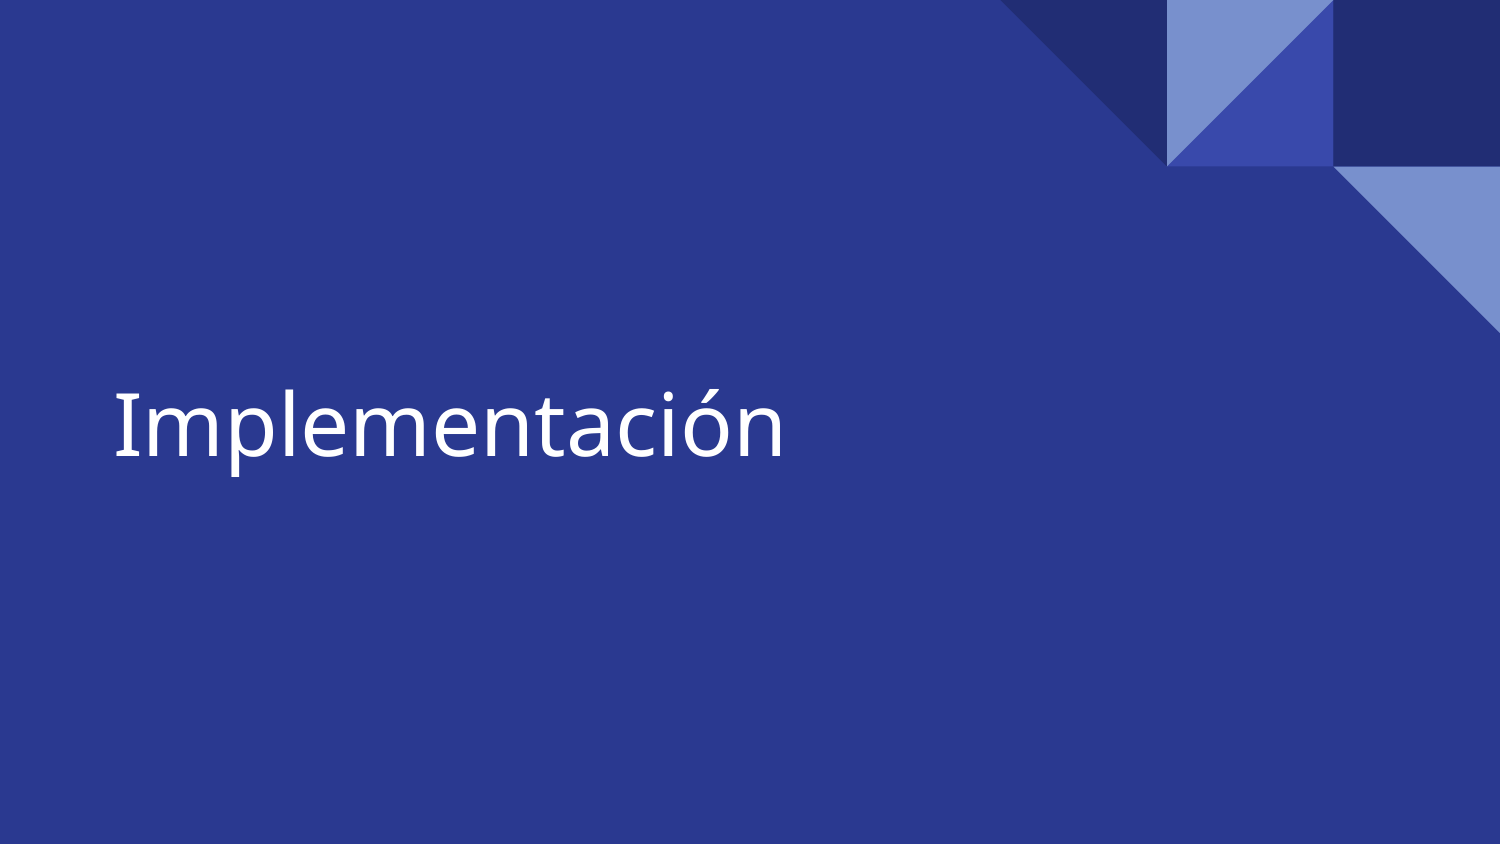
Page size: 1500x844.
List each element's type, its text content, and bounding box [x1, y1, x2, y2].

title Implementación [98, 353, 1447, 491]
